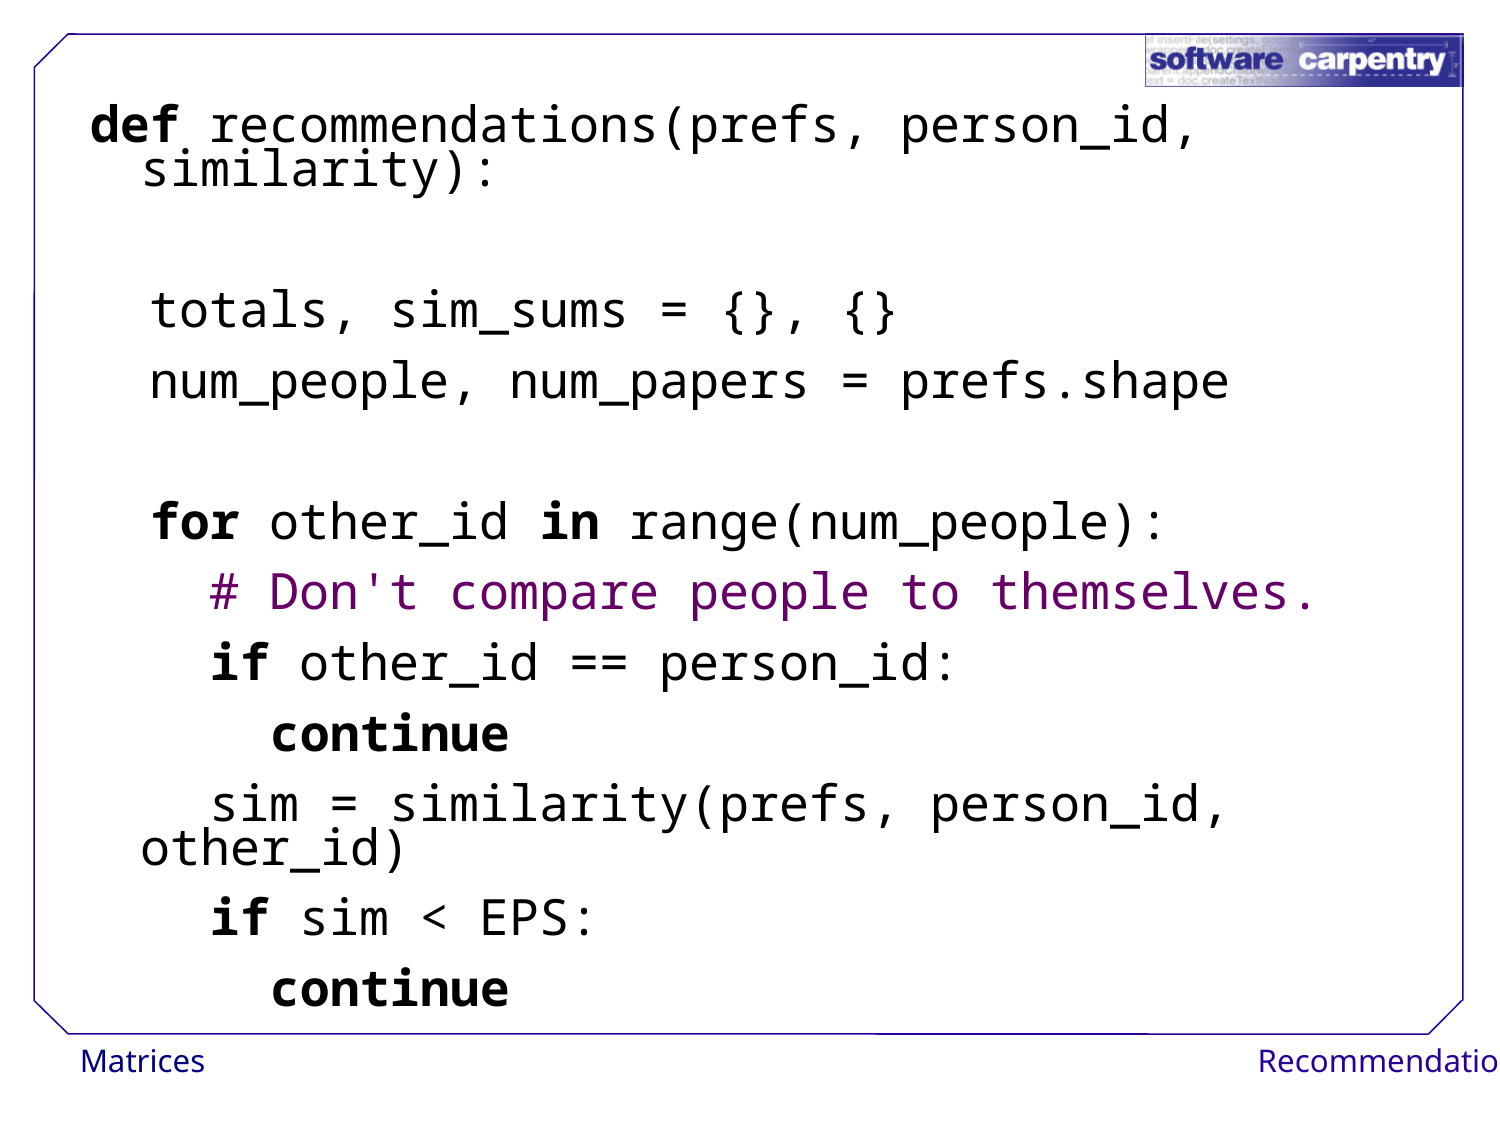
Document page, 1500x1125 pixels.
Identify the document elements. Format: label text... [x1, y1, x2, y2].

list def recommendations(prefs, person_id, similarity): totals, sim_sums = {}, {} num_people, num_papers = prefs.shape for other_id in range(num_people): # Don't compare people to themselves. if other_id == person_id: continue sim = similarity(prefs, person_id, other_id) if sim < EPS: continue [75, 99, 1426, 1001]
picture [1145, 33, 1464, 87]
